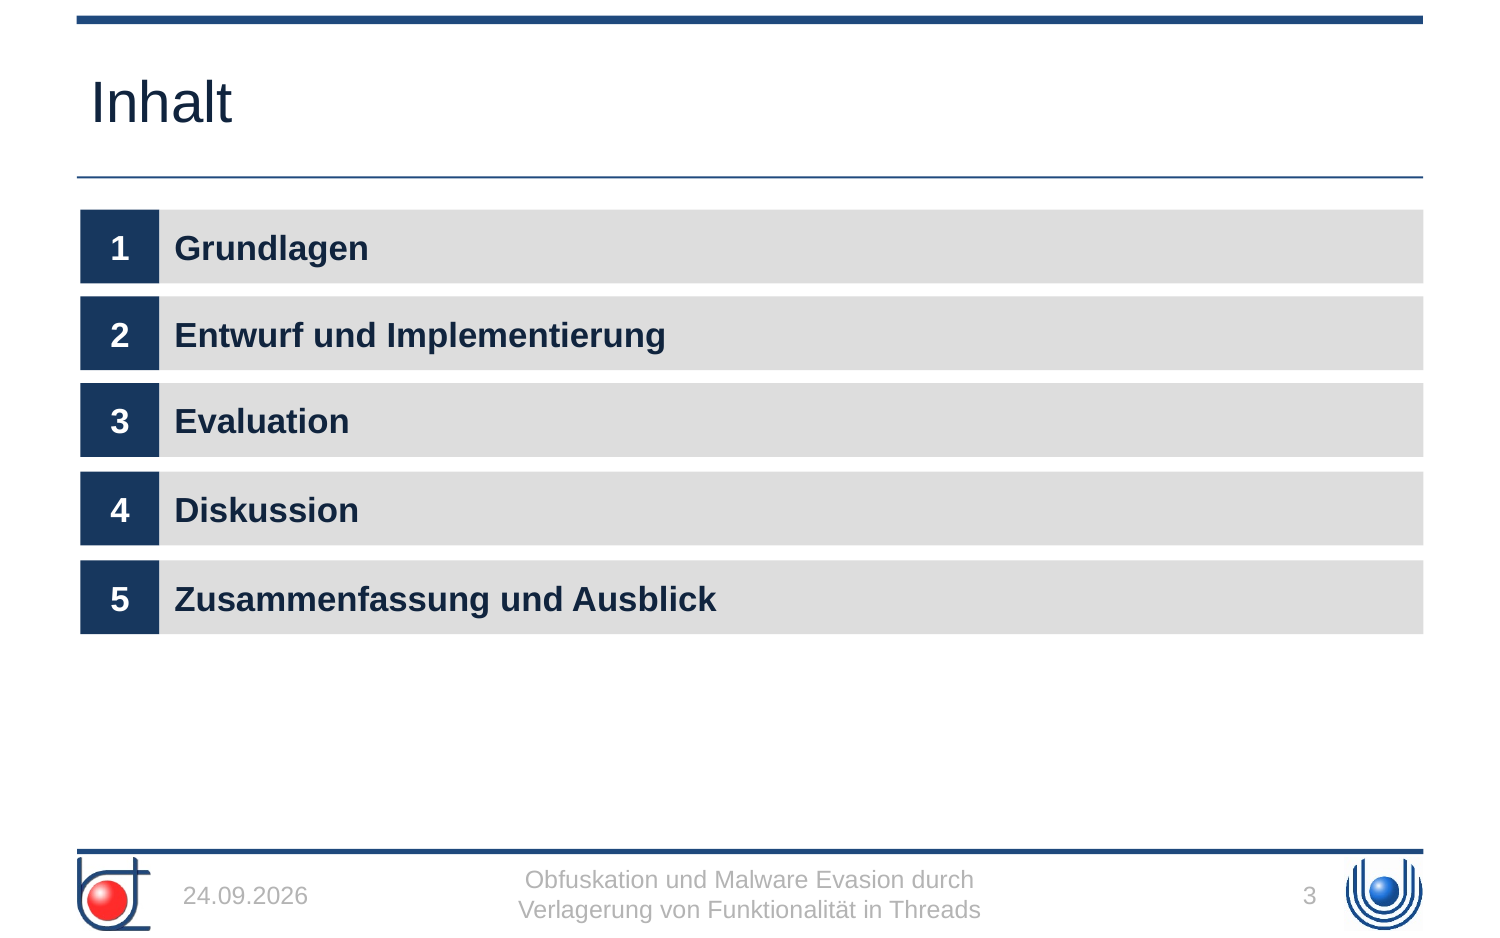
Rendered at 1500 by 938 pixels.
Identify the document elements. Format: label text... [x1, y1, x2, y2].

slide_number <number> [1046, 860, 1317, 929]
text_box 4 [80, 471, 159, 546]
text_box Zusammenfassung und Ausblick [159, 560, 1424, 635]
text_box Grundlagen [159, 209, 1424, 284]
text_box Diskussion [159, 471, 1424, 546]
footer Obfuskation und Malware Evasion durch Verlagerung von Funktionalität in Threads [454, 859, 1046, 929]
slide_number 30.08.2021 [183, 860, 454, 929]
picture [76, 857, 151, 931]
picture [1344, 857, 1423, 931]
text_box Evaluation [159, 383, 1424, 457]
text_box 3 [80, 383, 159, 457]
text_box 5 [80, 560, 159, 635]
text_box 1 [80, 209, 159, 284]
title Inhalt [75, 19, 1425, 178]
text_box Entwurf und Implementierung [159, 296, 1424, 371]
text_box 2 [80, 296, 159, 371]
